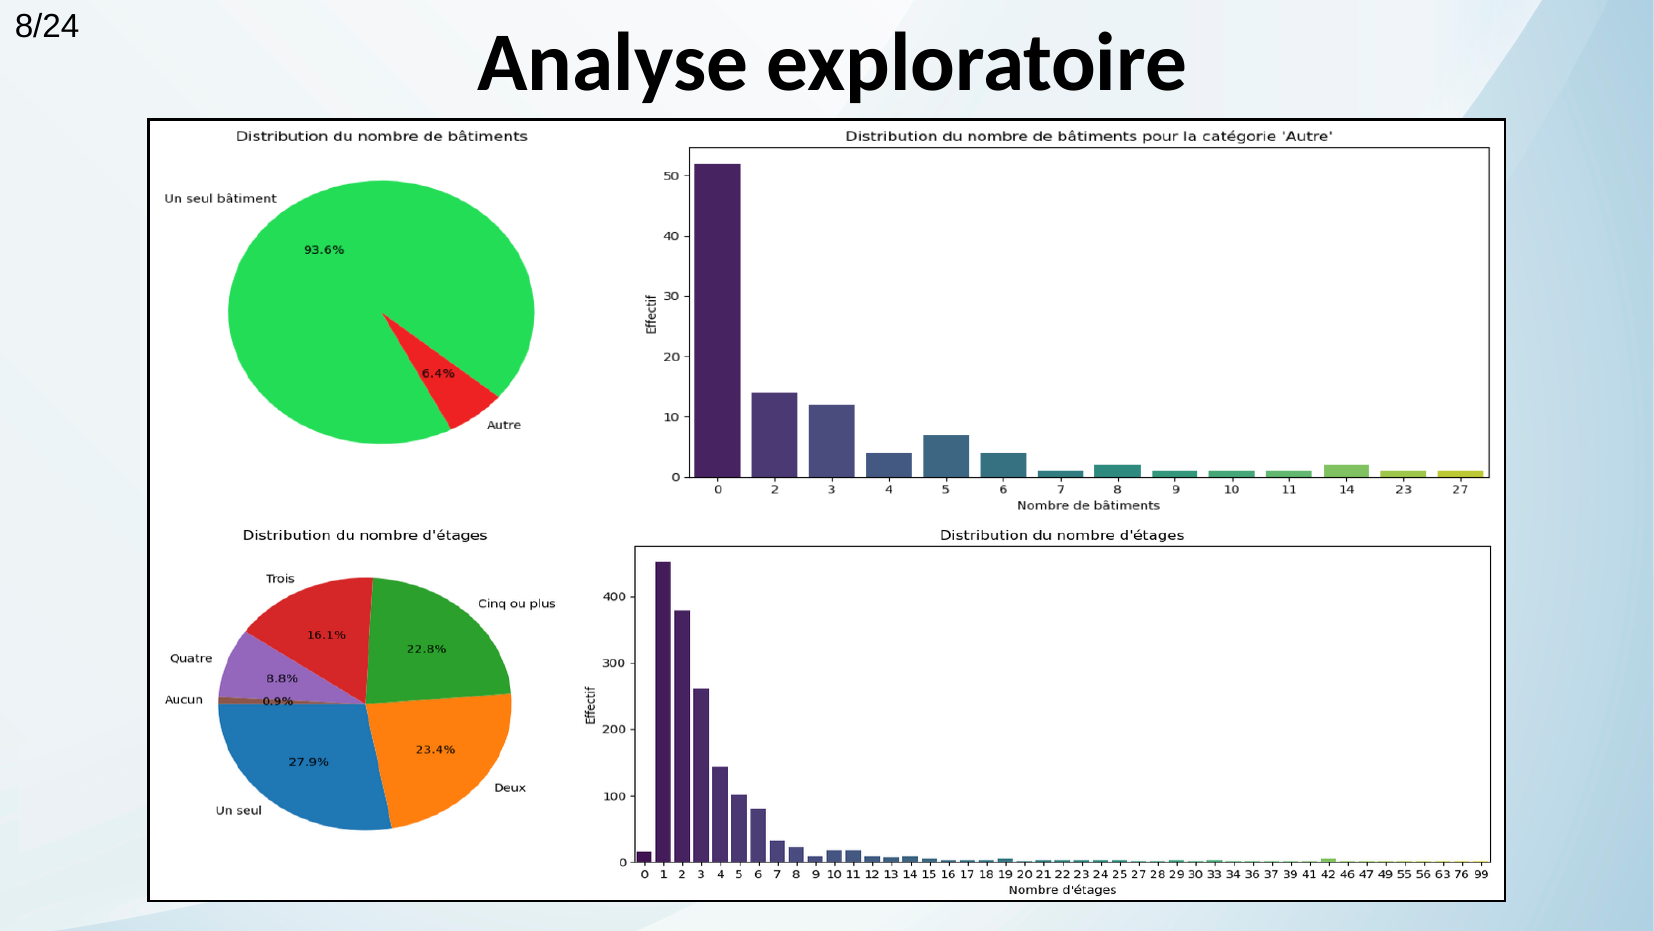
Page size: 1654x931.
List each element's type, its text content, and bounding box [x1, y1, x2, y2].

picture [0, 0, 1654, 931]
text_box 8/24 [0, 0, 119, 60]
title Analyse exploratoire [88, 0, 1577, 148]
